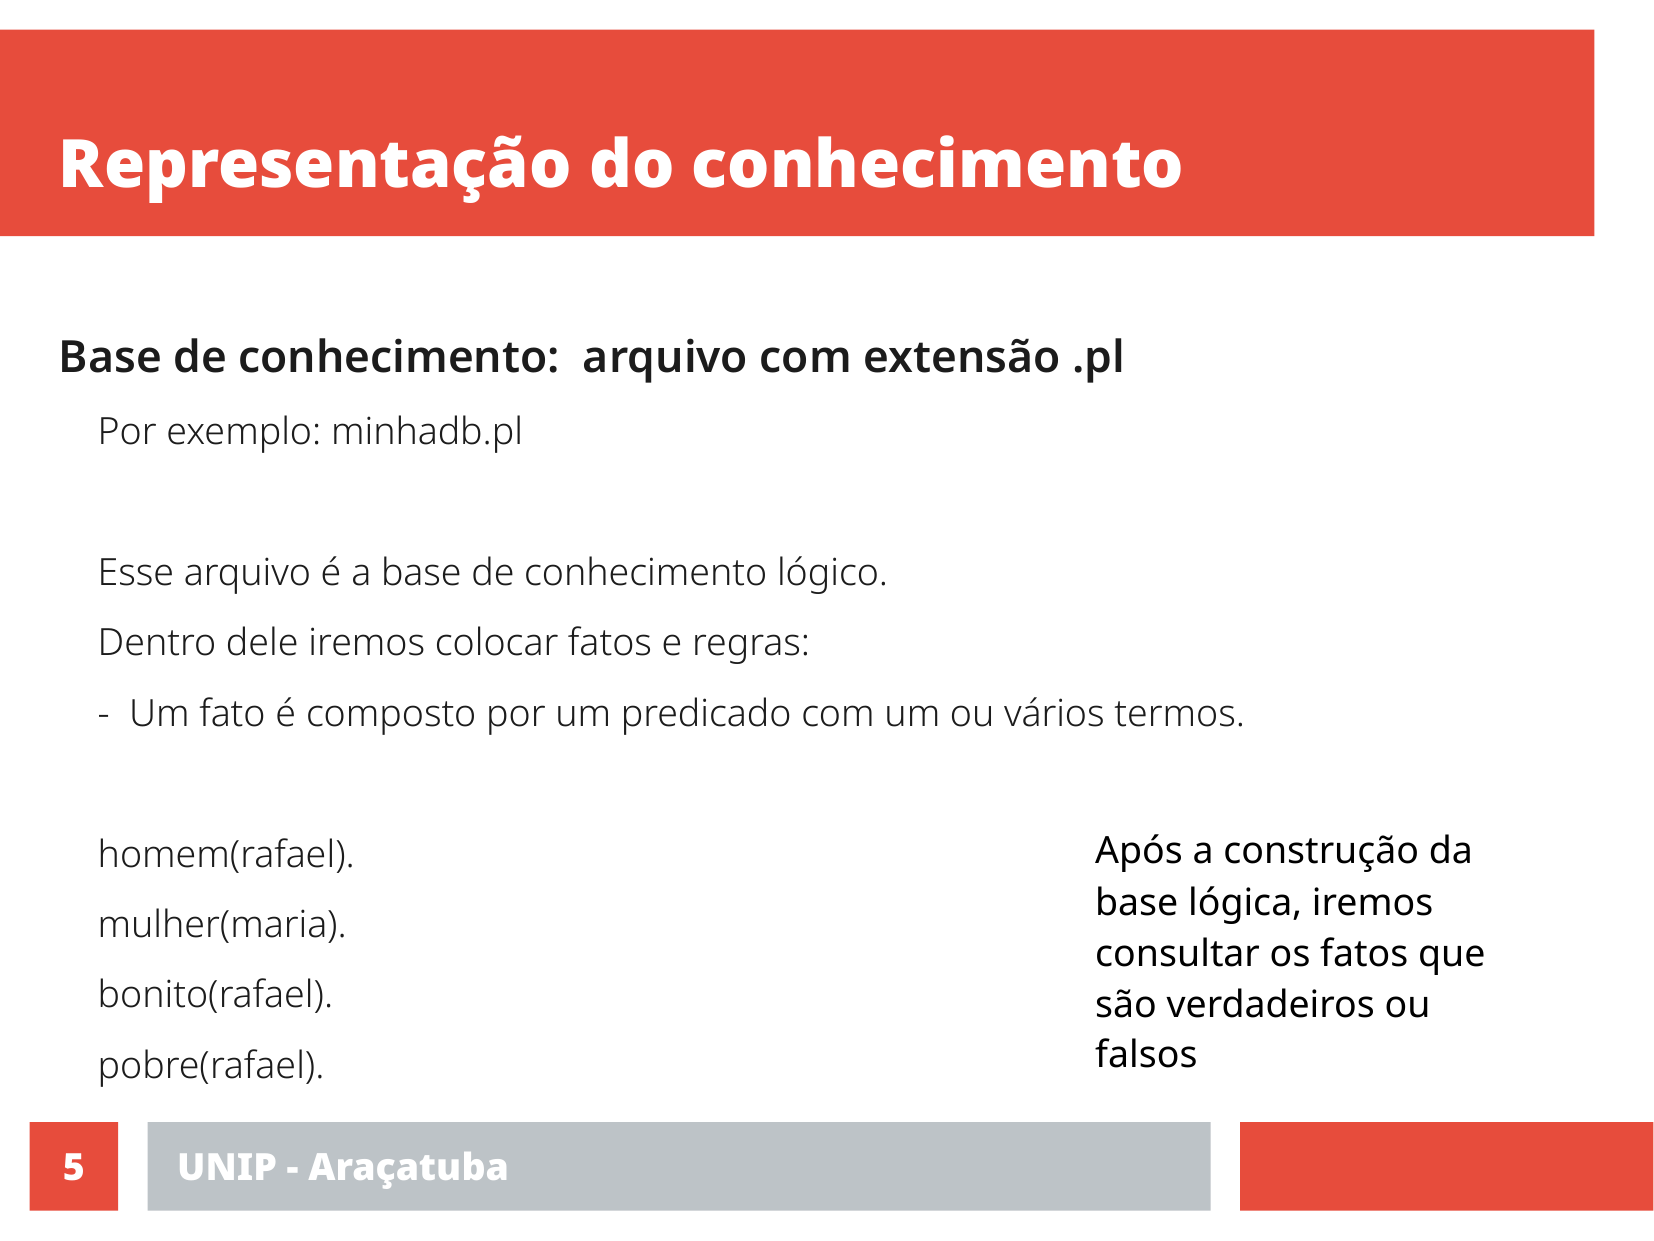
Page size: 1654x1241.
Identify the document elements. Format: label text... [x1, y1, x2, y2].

text_box Após a construção da base lógica, iremos consultar os fatos que são verdadeiros ou falsos [1080, 816, 1504, 1093]
title Representação do conhecimento [59, 59, 1595, 207]
list Base de conhecimento: arquivo com extensão .pl Por exemplo: minhadb.pl Esse arquivo é a base de conhecimento lógico. Dentro dele iremos colocar fatos e regras: - Um fato é composto por um predicado com um ou vários termos. homem(rafael). mulher(maria). bonito(rafael). pobre(rafael). [59, 324, 1565, 1093]
